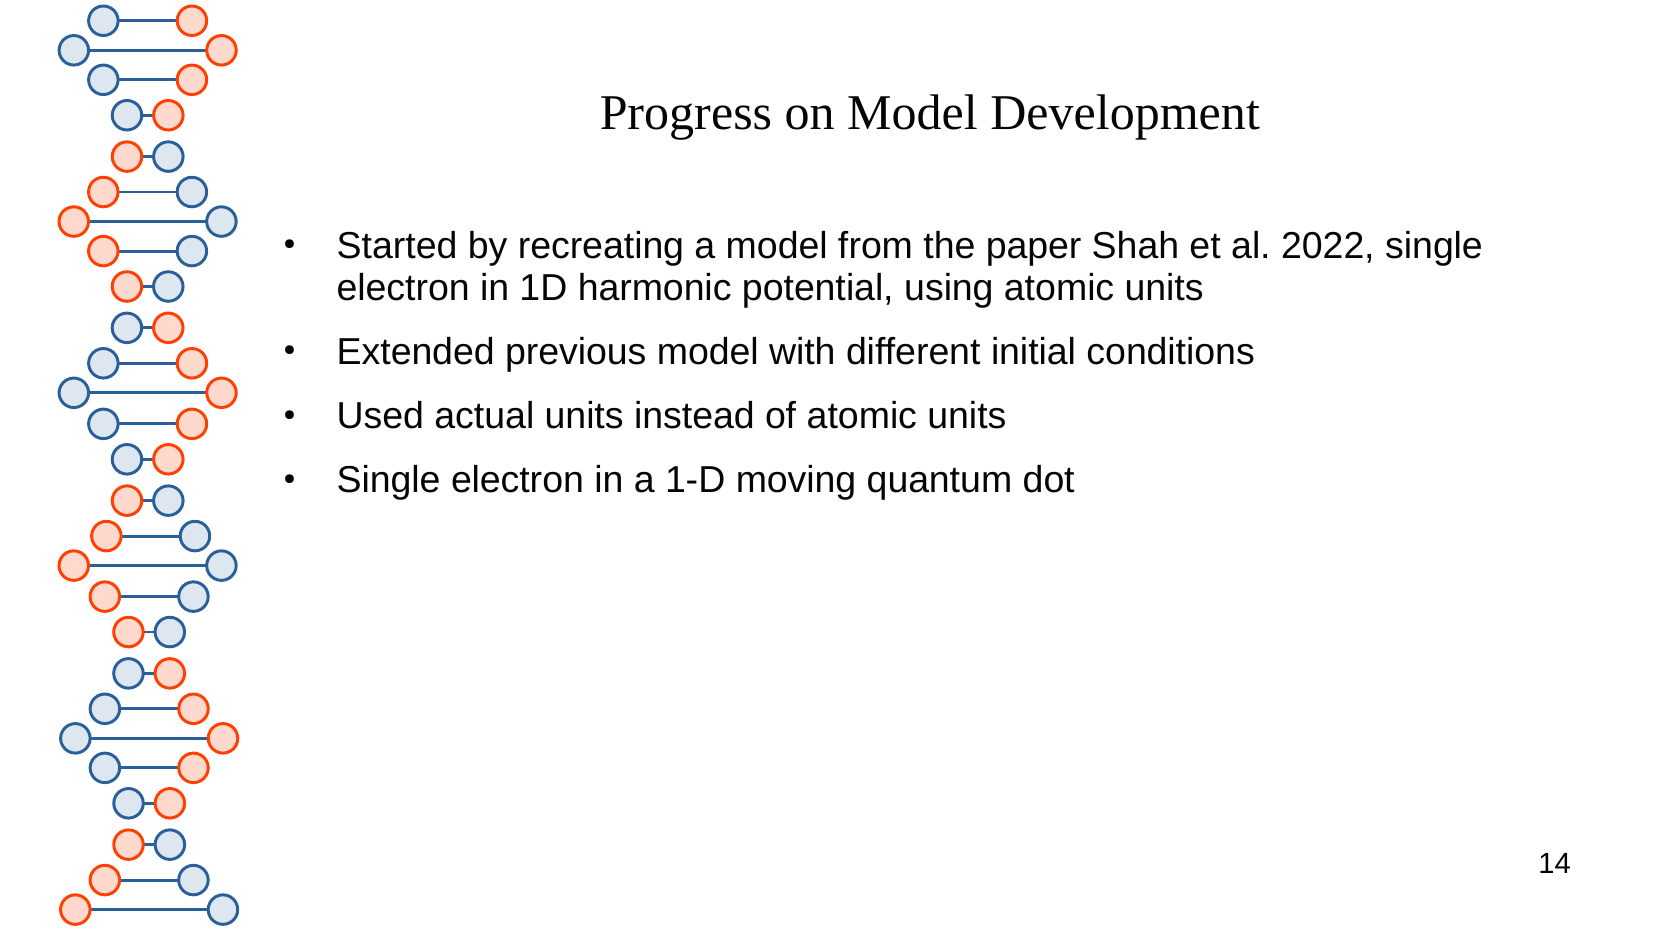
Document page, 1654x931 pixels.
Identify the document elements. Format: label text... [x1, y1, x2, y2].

title Progress on Model Development [265, 35, 1595, 189]
list Started by recreating a model from the paper Shah et al. 2022, single electron in 1D harmonic potential, using atomic units Extended previous model with different initial conditions Used actual units instead of atomic units Single electron in a 1-D moving quantum dot [265, 224, 1595, 764]
